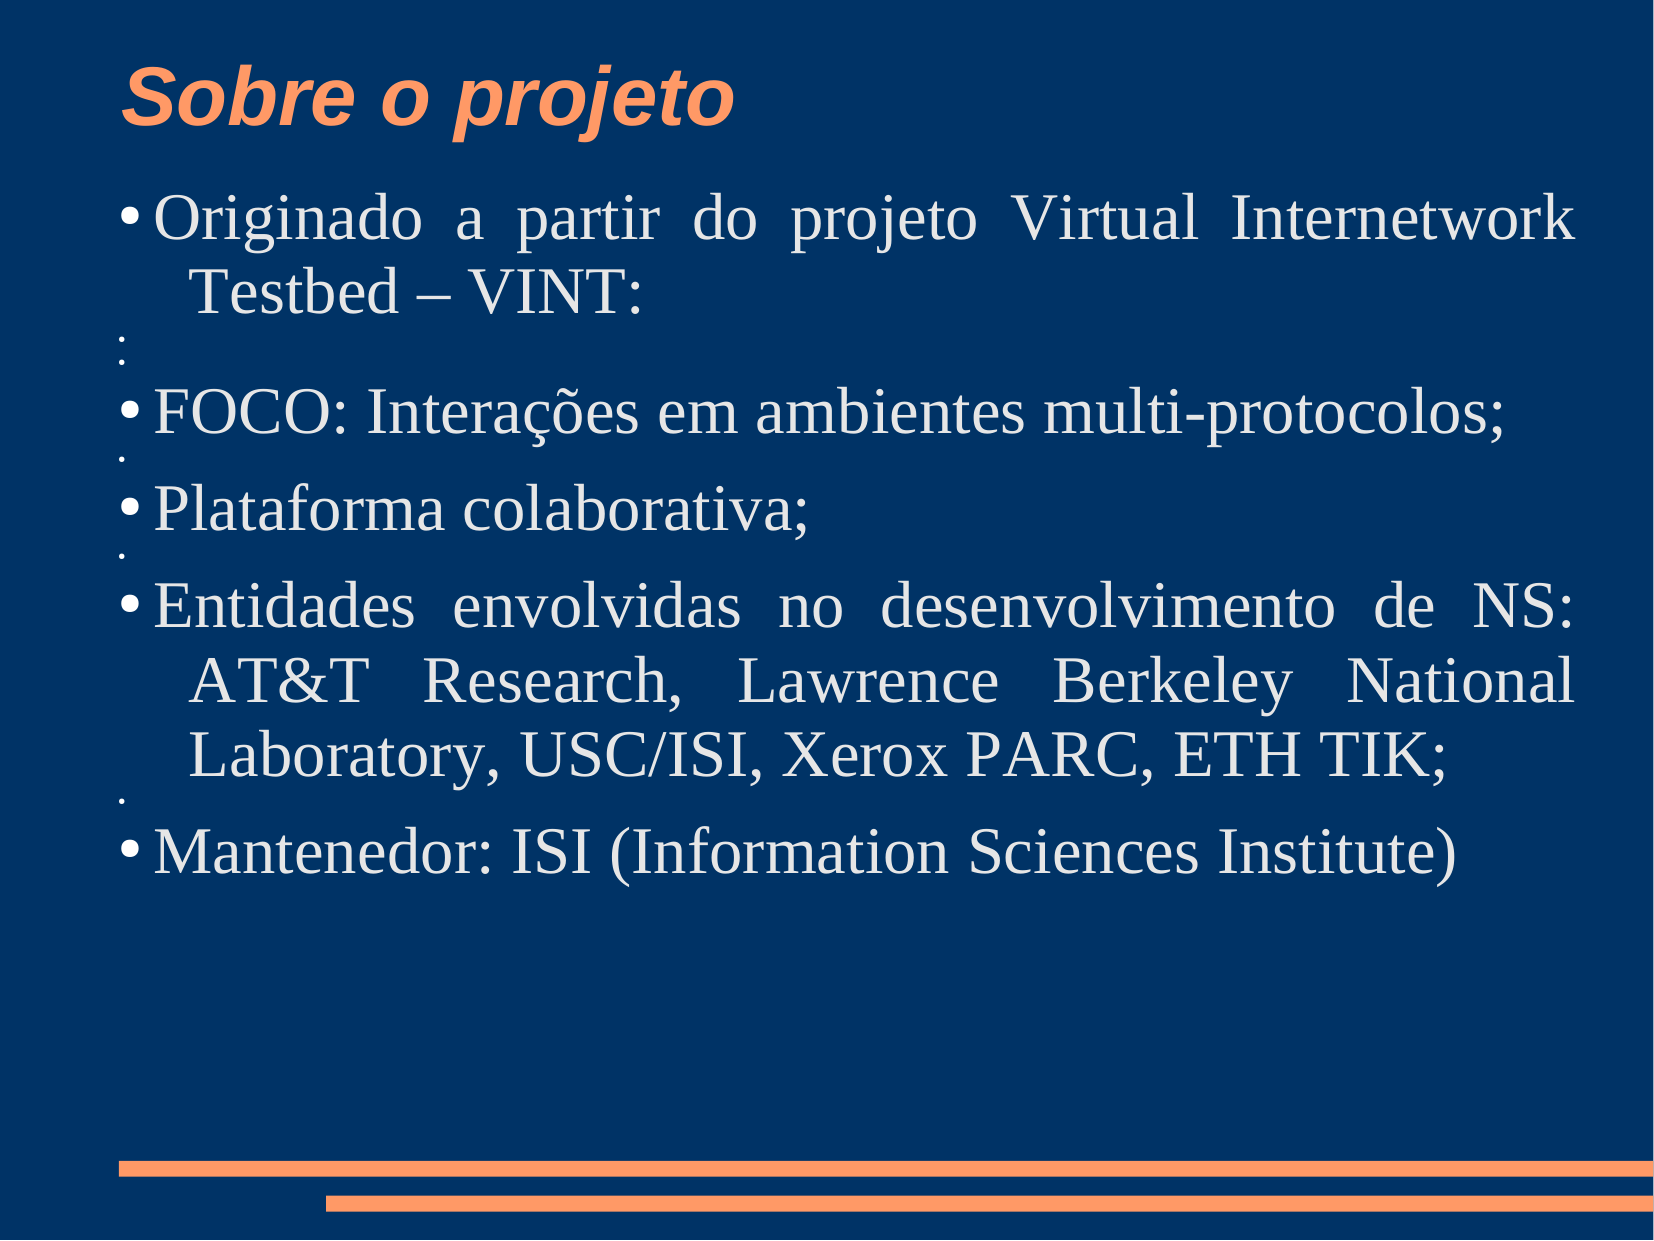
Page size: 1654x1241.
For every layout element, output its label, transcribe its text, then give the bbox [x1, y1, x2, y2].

title Sobre o projeto [121, 0, 1534, 180]
list Originado a partir do projeto Virtual Internetwork Testbed – VINT: FOCO: Interações em ambientes multi-protocolos; Plataforma colaborativa; Entidades envolvidas no desenvolvimento de NS: AT&T Research, Lawrence Berkeley National Laboratory, USC/ISI, Xerox PARC, ETH TIK; Mantenedor: ISI (Information Sciences Institute) [47, 180, 1579, 1158]
